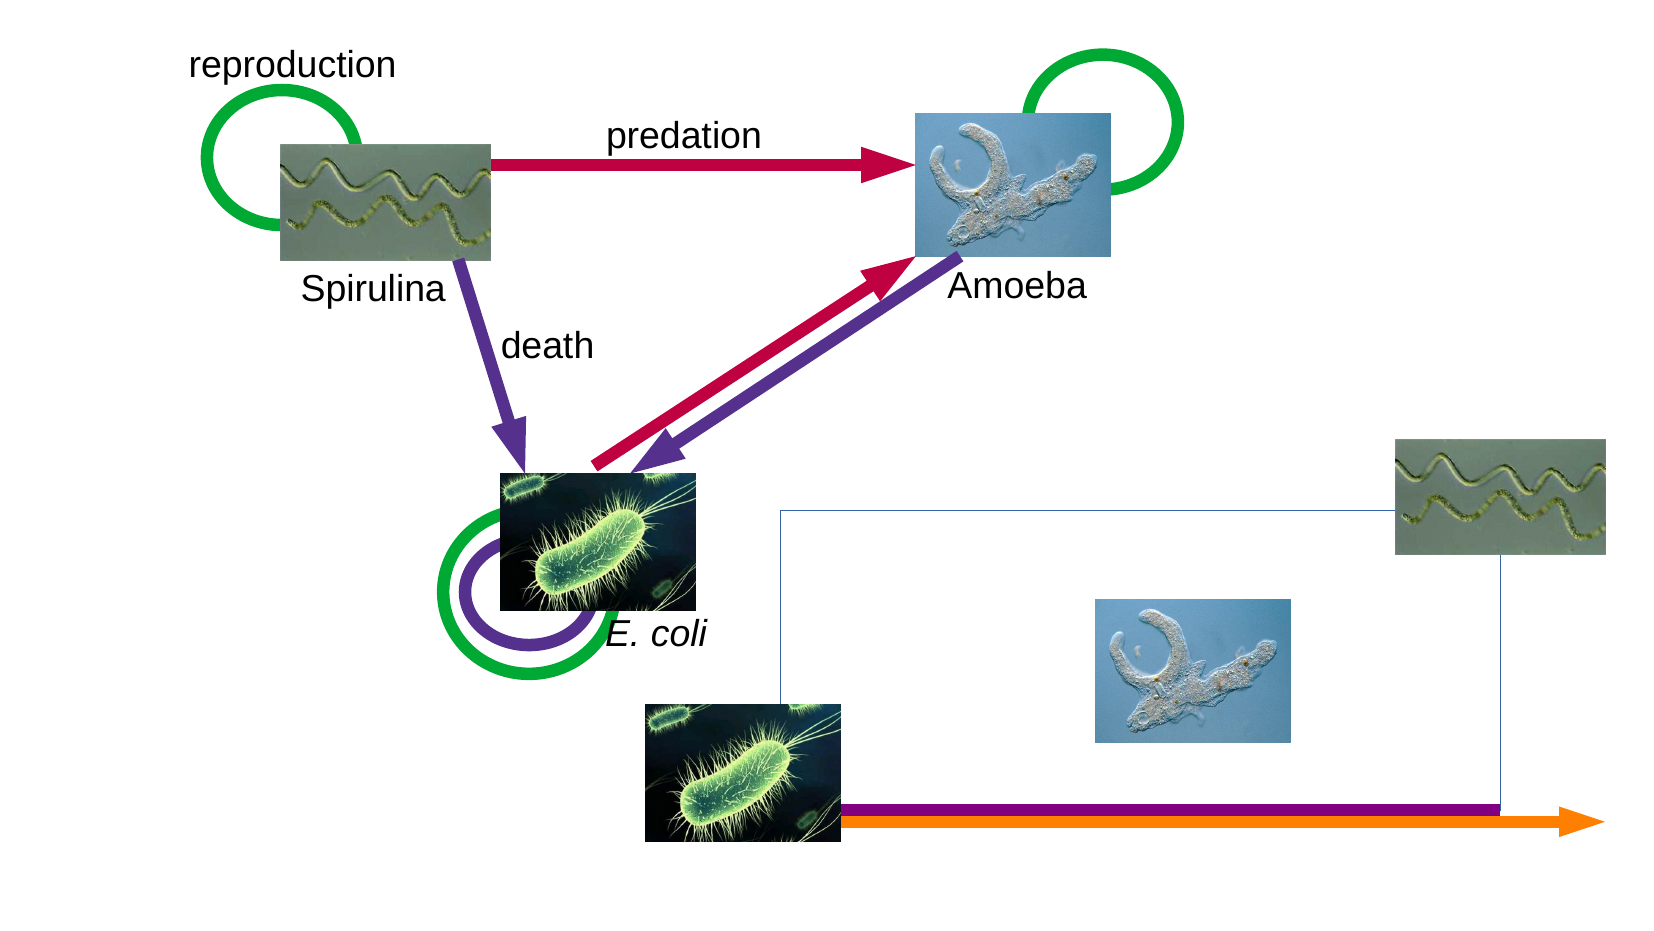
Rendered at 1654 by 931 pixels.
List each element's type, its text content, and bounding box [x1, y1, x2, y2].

picture [280, 144, 491, 261]
picture [1095, 599, 1291, 743]
picture [1395, 439, 1606, 556]
text_box reproduction [173, 35, 412, 93]
text_box predation [591, 106, 777, 164]
text_box Amoeba [932, 257, 1102, 315]
text_box E. coli [590, 604, 722, 662]
text_box Spirulina [285, 260, 461, 318]
picture [645, 704, 841, 842]
picture [500, 473, 696, 611]
picture [915, 113, 1111, 257]
text_box death [486, 316, 610, 374]
